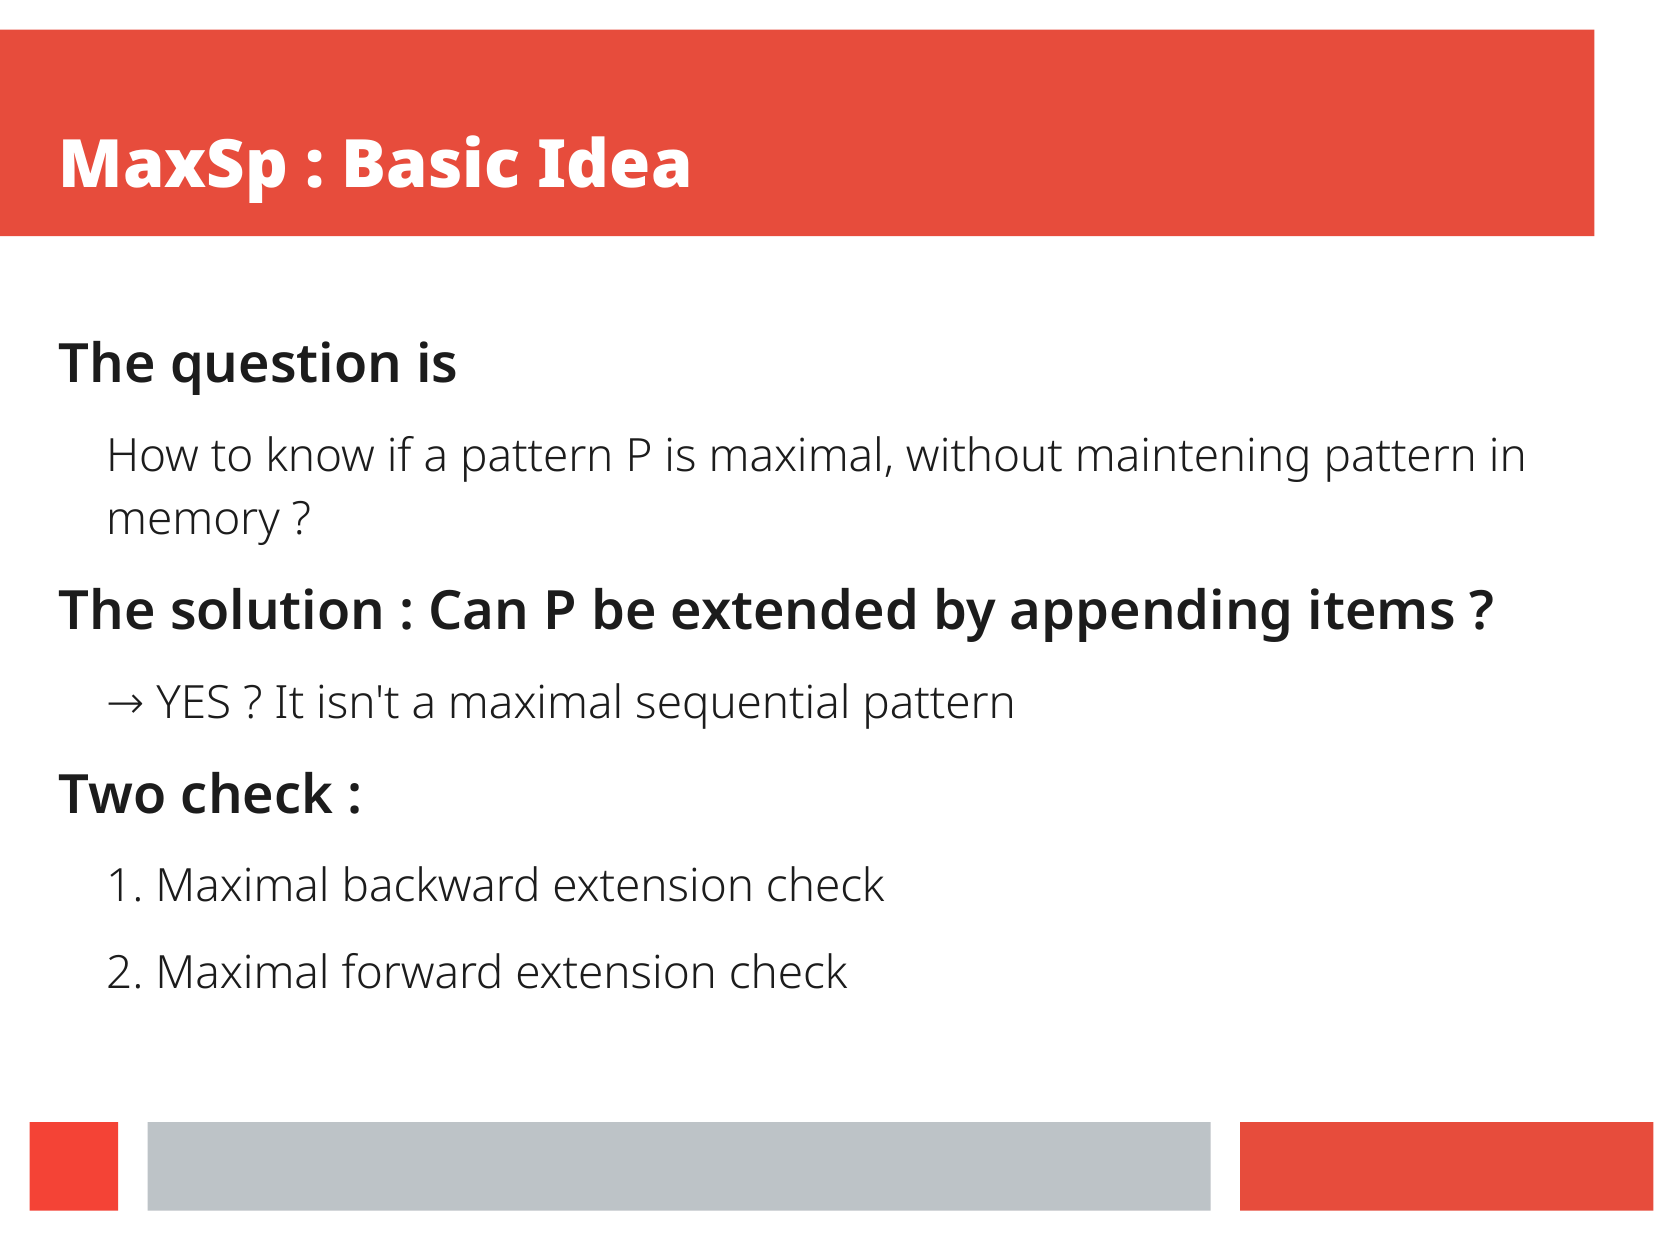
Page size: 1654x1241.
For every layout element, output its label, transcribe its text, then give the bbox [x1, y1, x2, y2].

list The question is How to know if a pattern P is maximal, without maintening pattern in memory ? The solution : Can P be extended by appending items ? → YES ? It isn't a maximal sequential pattern Two check : 1. Maximal backward extension check 2. Maximal forward extension check [59, 324, 1565, 1093]
title MaxSp : Basic Idea [59, 59, 1595, 207]
